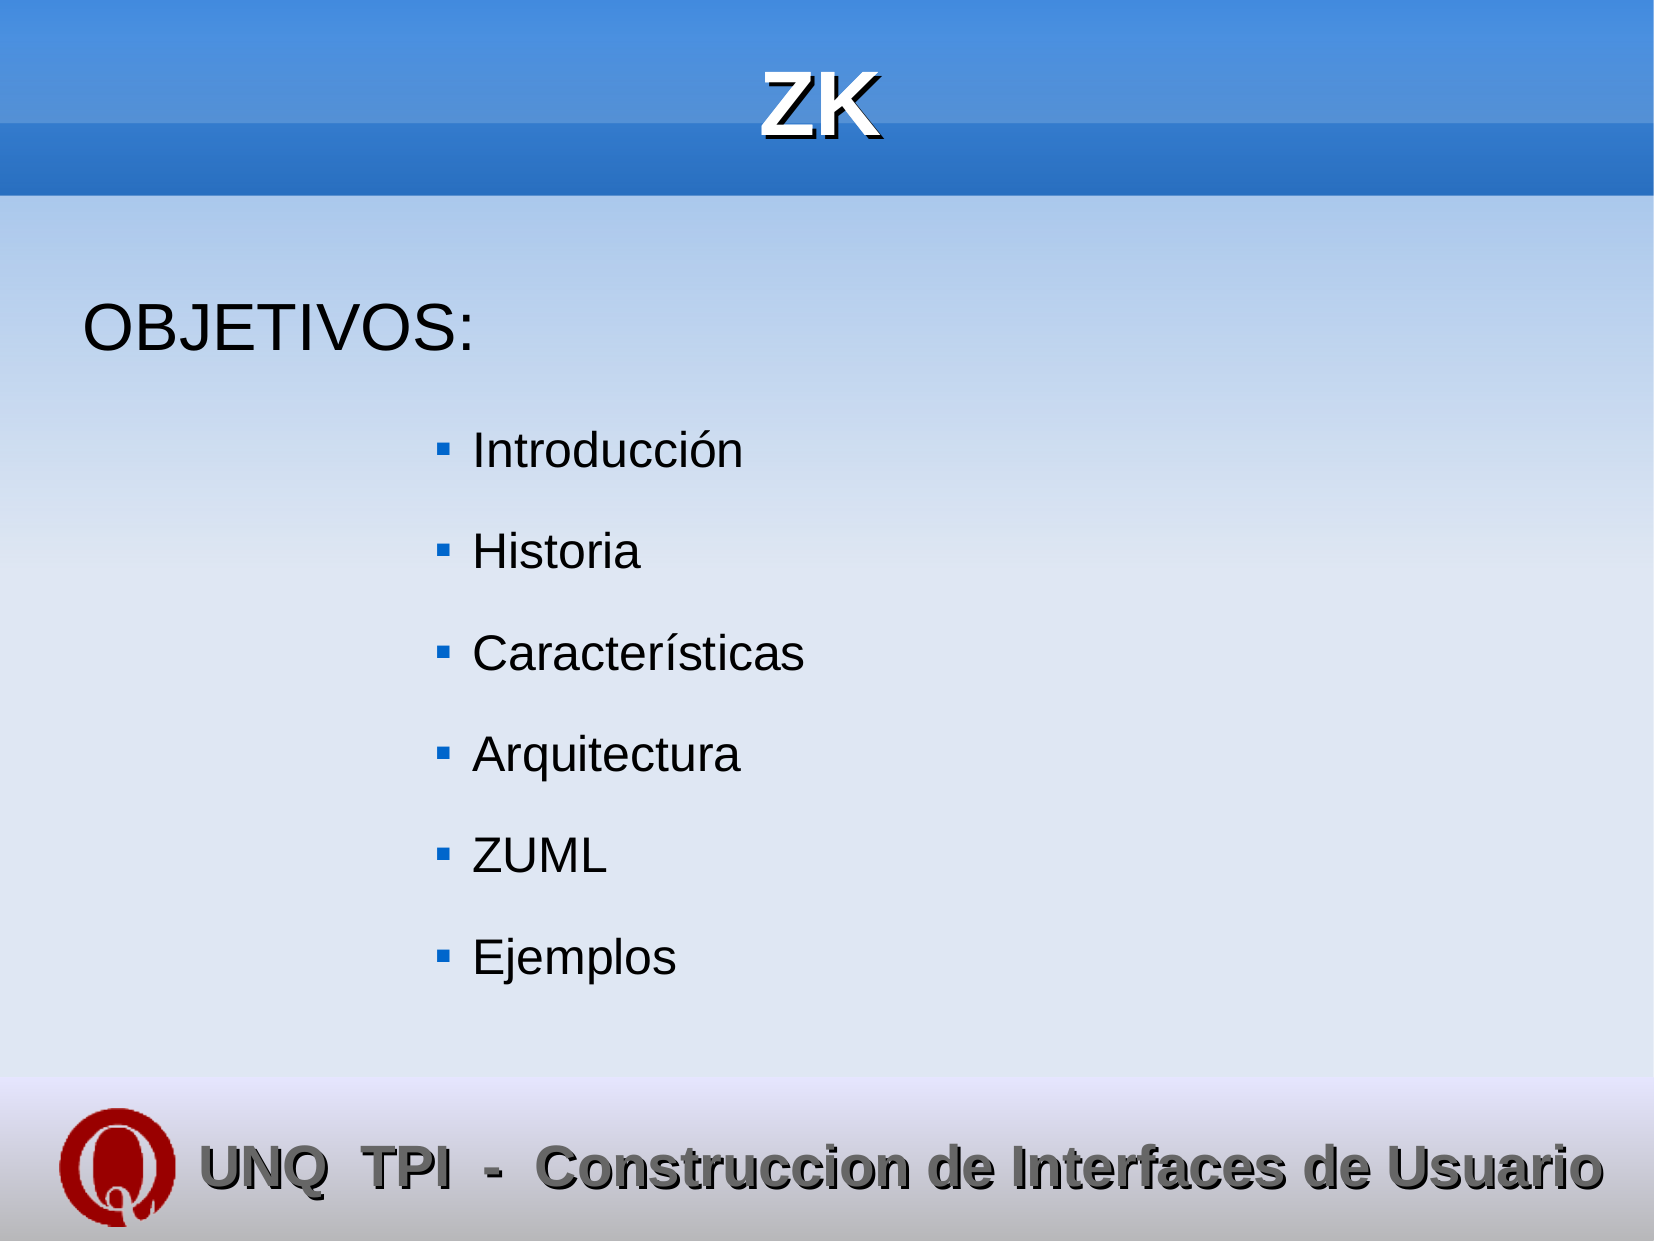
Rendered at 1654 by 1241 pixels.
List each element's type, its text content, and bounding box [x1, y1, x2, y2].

picture [0, 0, 1654, 1077]
list OBJETIVOS: Introducción Historia Características Arquitectura ZUML Ejemplos [82, 290, 1571, 1077]
title ZK [76, 0, 1566, 208]
picture [59, 1108, 178, 1227]
title UNQ TPI - Construccion de Interfaces de Usuario [0, 1077, 1654, 1241]
